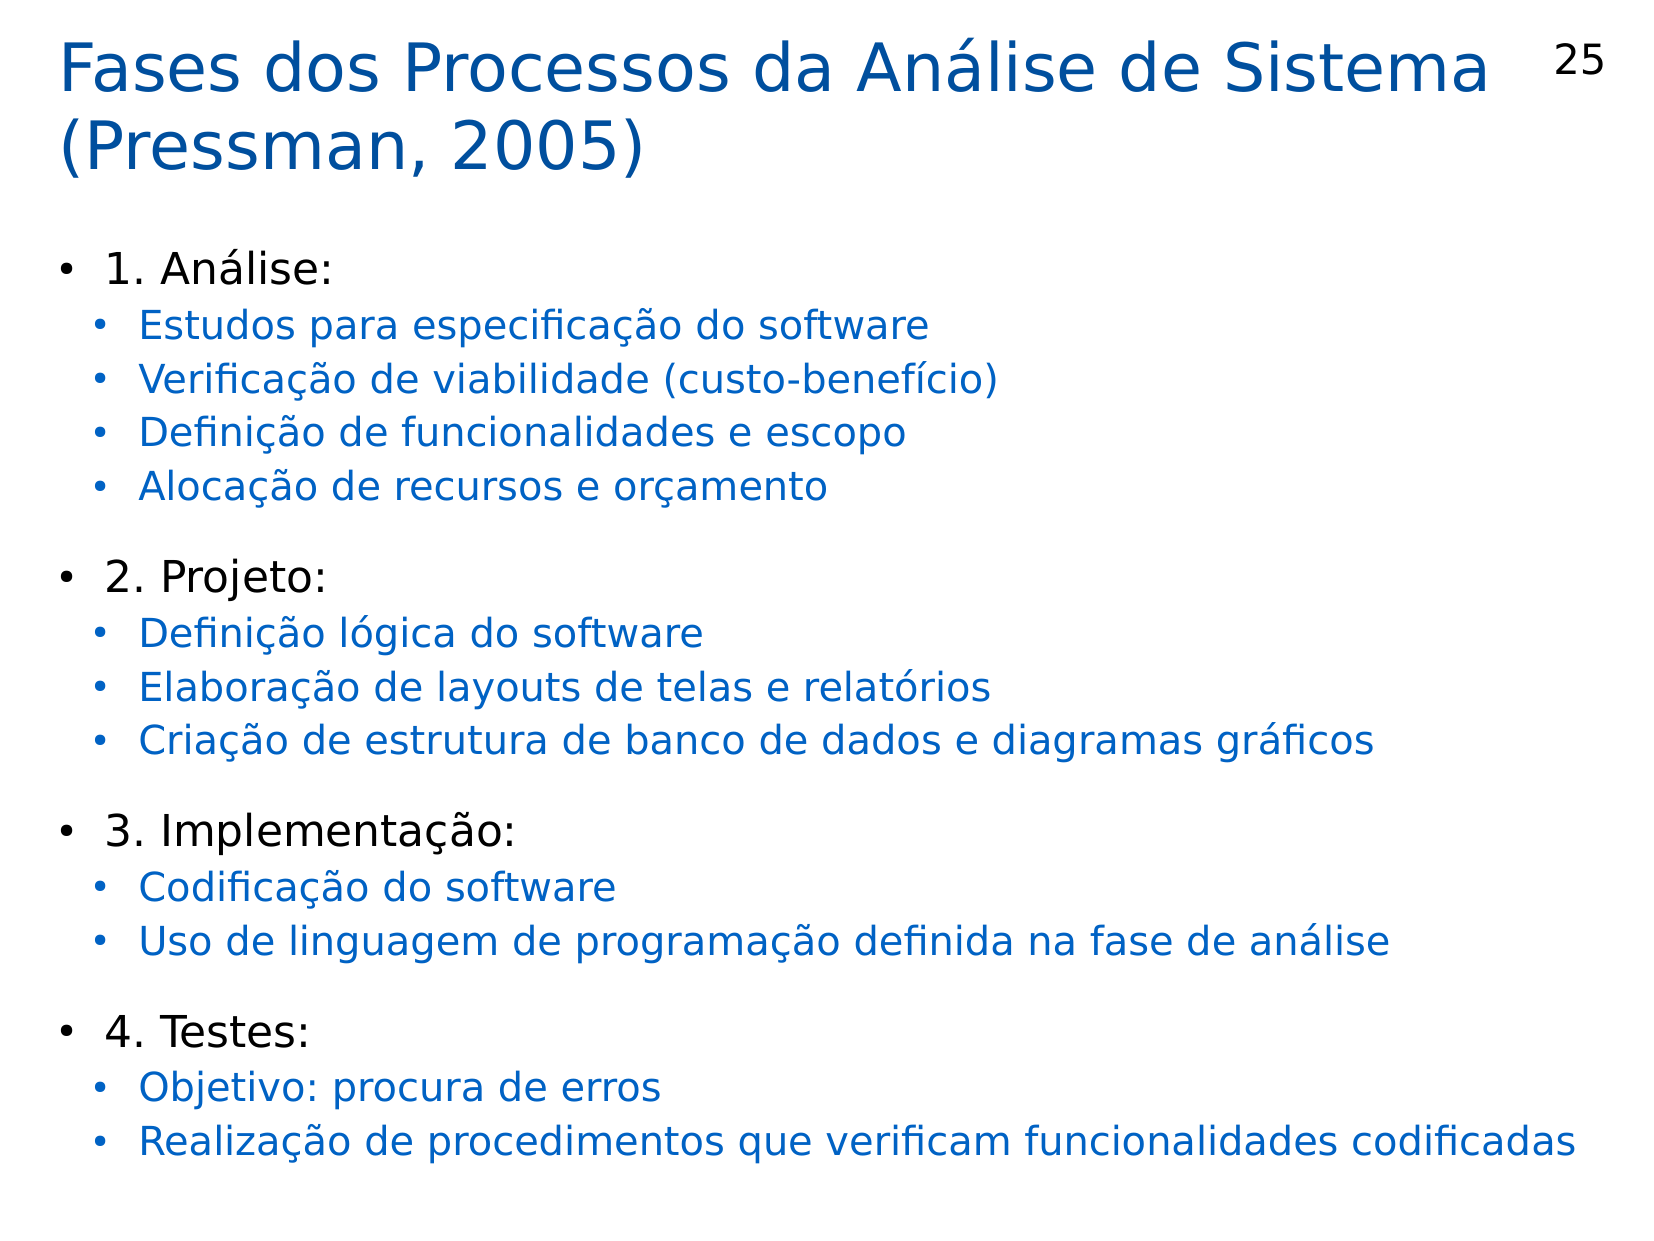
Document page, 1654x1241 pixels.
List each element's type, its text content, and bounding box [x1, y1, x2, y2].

title Fases dos Processos da Análise de Sistema (Pressman, 2005) [59, 29, 1506, 186]
list 1. Análise: Estudos para especificação do software Verificação de viabilidade (custo-benefício) Definição de funcionalidades e escopo Alocação de recursos e orçamento 2. Projeto: Definição lógica do software Elaboração de layouts de telas e relatórios Criação de estrutura de banco de dados e diagramas gráficos 3. Implementação: Codificação do software Uso de linguagem de programação definida na fase de análise 4. Testes: Objetivo: procura de erros Realização de procedimentos que verificam funcionalidades codificadas [59, 236, 1595, 1211]
